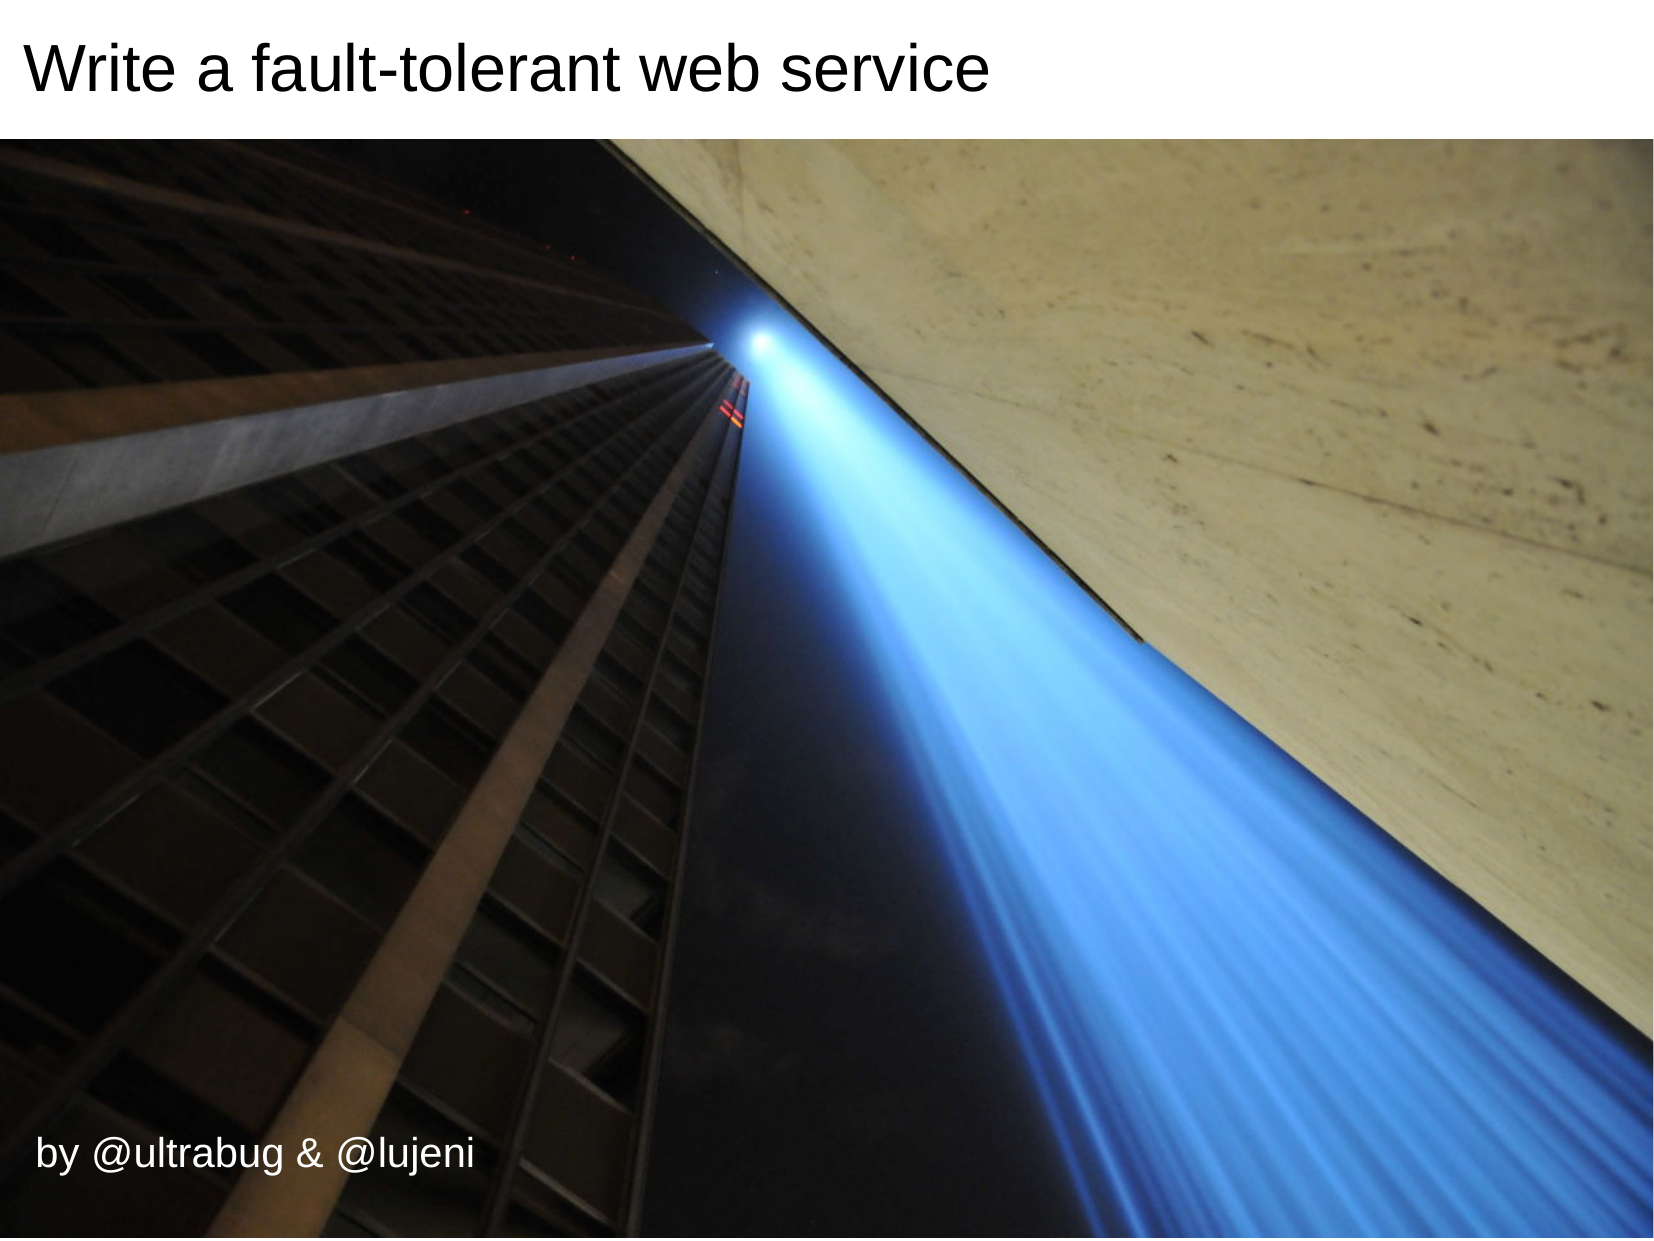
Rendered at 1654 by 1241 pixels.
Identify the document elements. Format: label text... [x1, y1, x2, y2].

title Write a fault-tolerant web service [23, 0, 1382, 349]
picture [0, 139, 1654, 1239]
subtitle by @ultrabug & @lujeni [35, 1101, 626, 1205]
